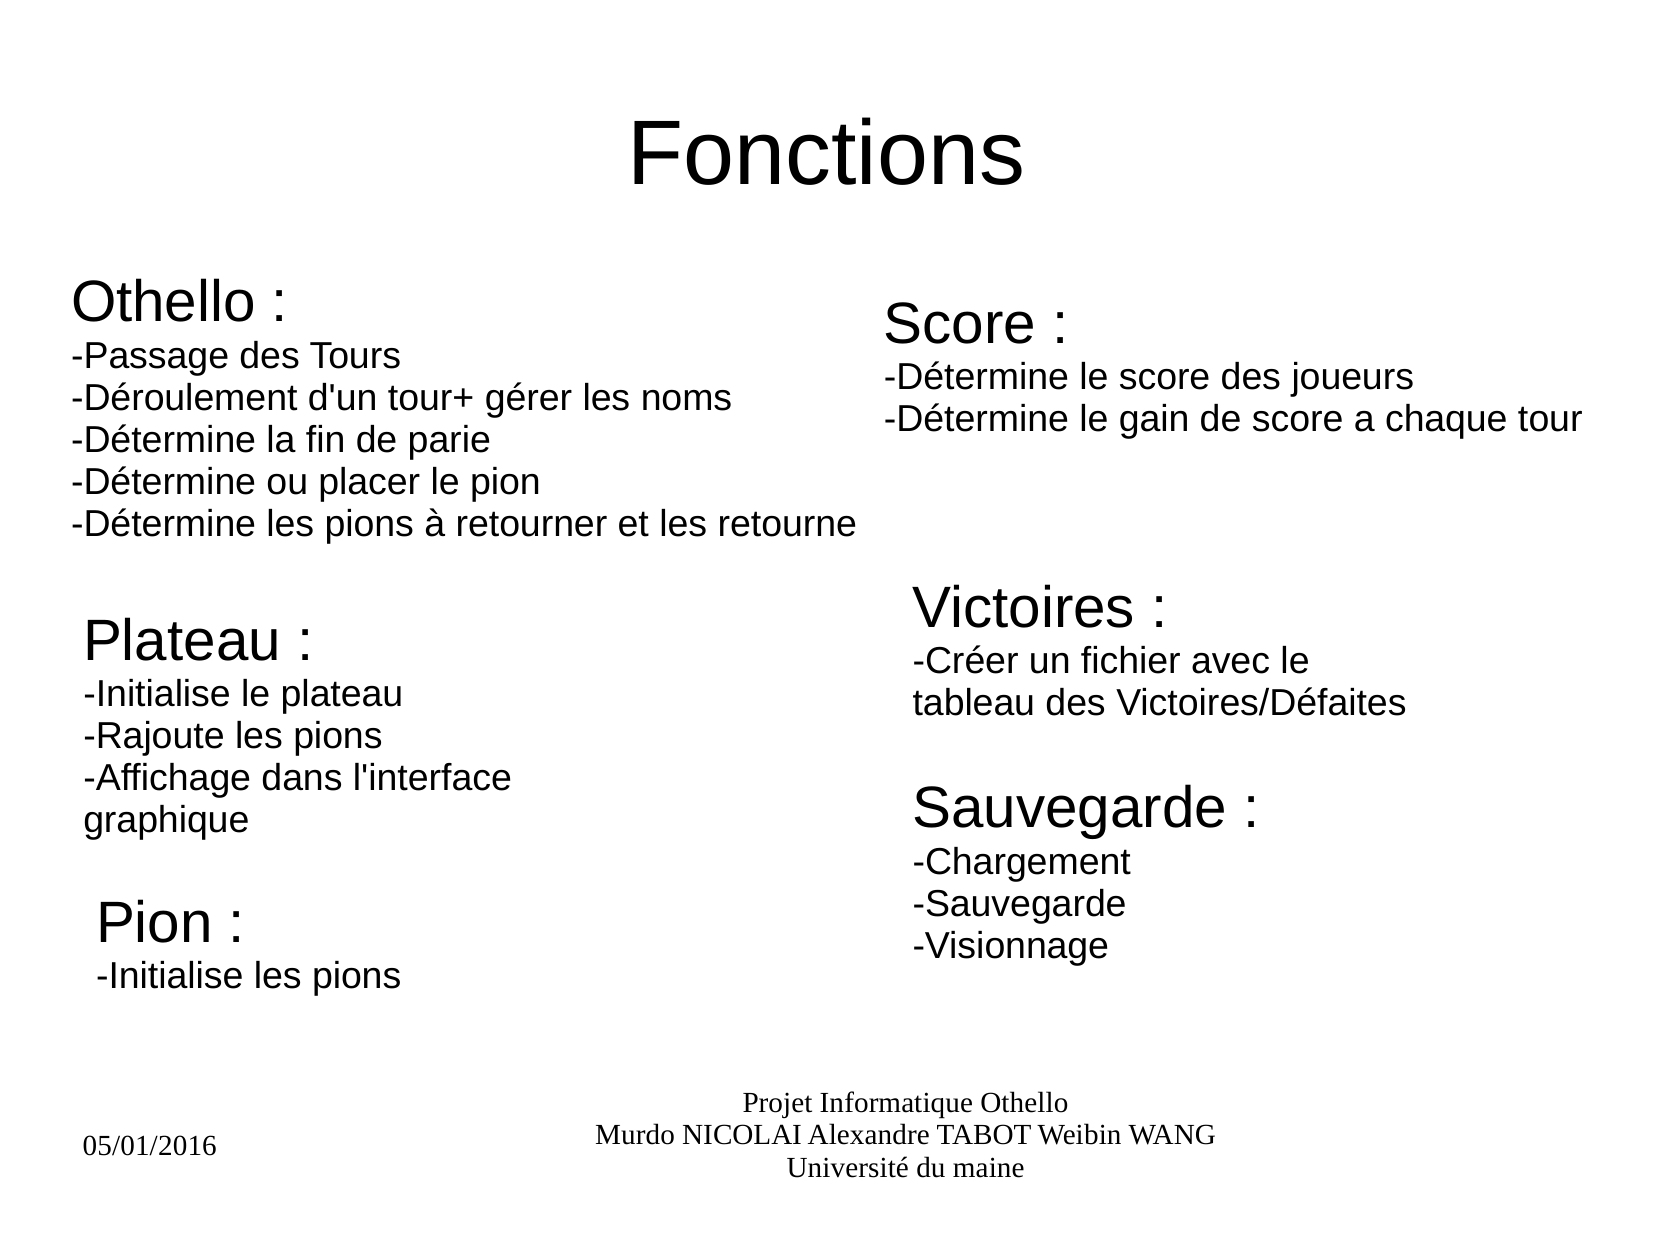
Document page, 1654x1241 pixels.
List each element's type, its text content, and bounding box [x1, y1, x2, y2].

text_box Othello : -Passage des Tours -Déroulement d'un tour+ gérer les noms -Détermine la fin de parie -Détermine ou placer le pion -Détermine les pions à retourner et les retourne [56, 261, 1075, 554]
text_box Sauvegarde : -Chargement -Sauvegarde -Visionnage [897, 767, 1275, 974]
text_box Plateau : -Initialise le plateau -Rajoute les pions -Affichage dans l'interface graphique [68, 600, 638, 849]
text_box Pion : -Initialise les pions [81, 882, 591, 1005]
title Fonctions [82, 49, 1571, 257]
text_box Score : -Détermine le score des joueurs -Détermine le gain de score a chaque tour [869, 283, 1619, 448]
text_box Victoires : -Créer un fichier avec le tableau des Victoires/Défaites [897, 566, 1437, 731]
